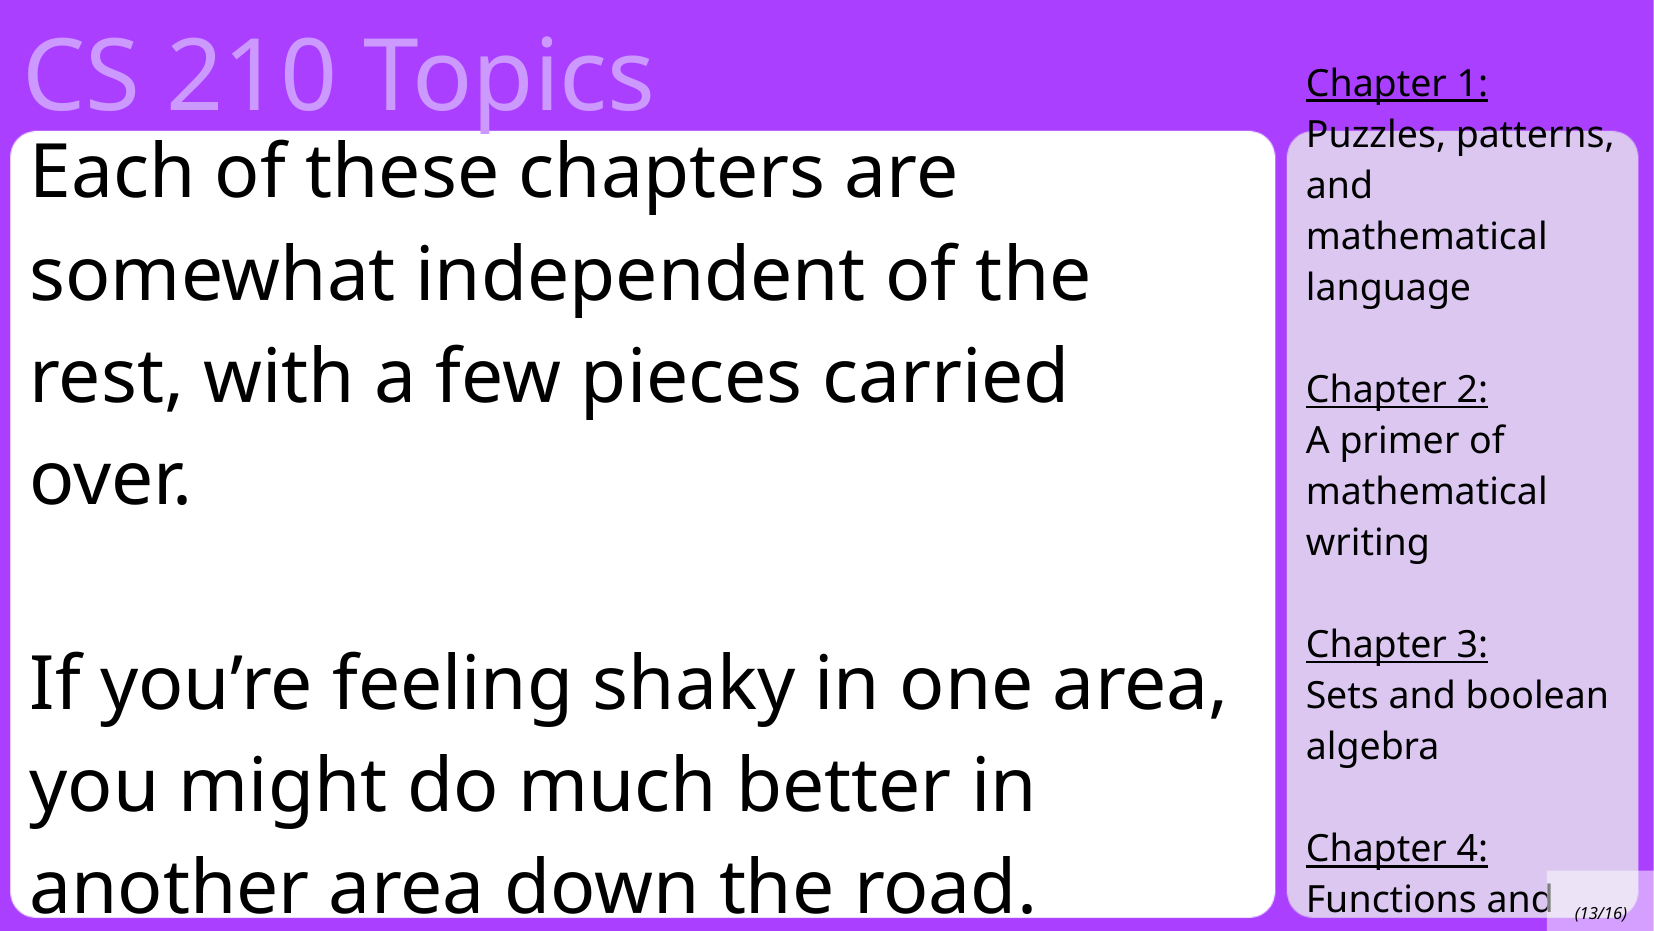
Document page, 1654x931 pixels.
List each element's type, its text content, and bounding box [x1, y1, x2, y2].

text_box (<number>/16) [1546, 877, 1654, 931]
picture [1334, 130, 1345, 145]
text_box Each of these chapters are somewhat independent of the rest, with a few pieces carried over. If you’re feeling shaky in one area, you might do much better in another area down the road. [29, 135, 1254, 918]
picture [1461, 130, 1473, 145]
title CS 210 Topics [22, 13, 1511, 130]
picture [1483, 137, 1493, 145]
picture [1535, 894, 1546, 910]
picture [1402, 130, 1412, 135]
picture [0, 0, 1654, 931]
picture [1312, 130, 1322, 134]
text_box Chapter 1: Puzzles, patterns, and mathematical language Chapter 2: A primer of mathematical writing Chapter 3: Sets and boolean algebra Chapter 4: Functions and relations [1290, 150, 1631, 881]
